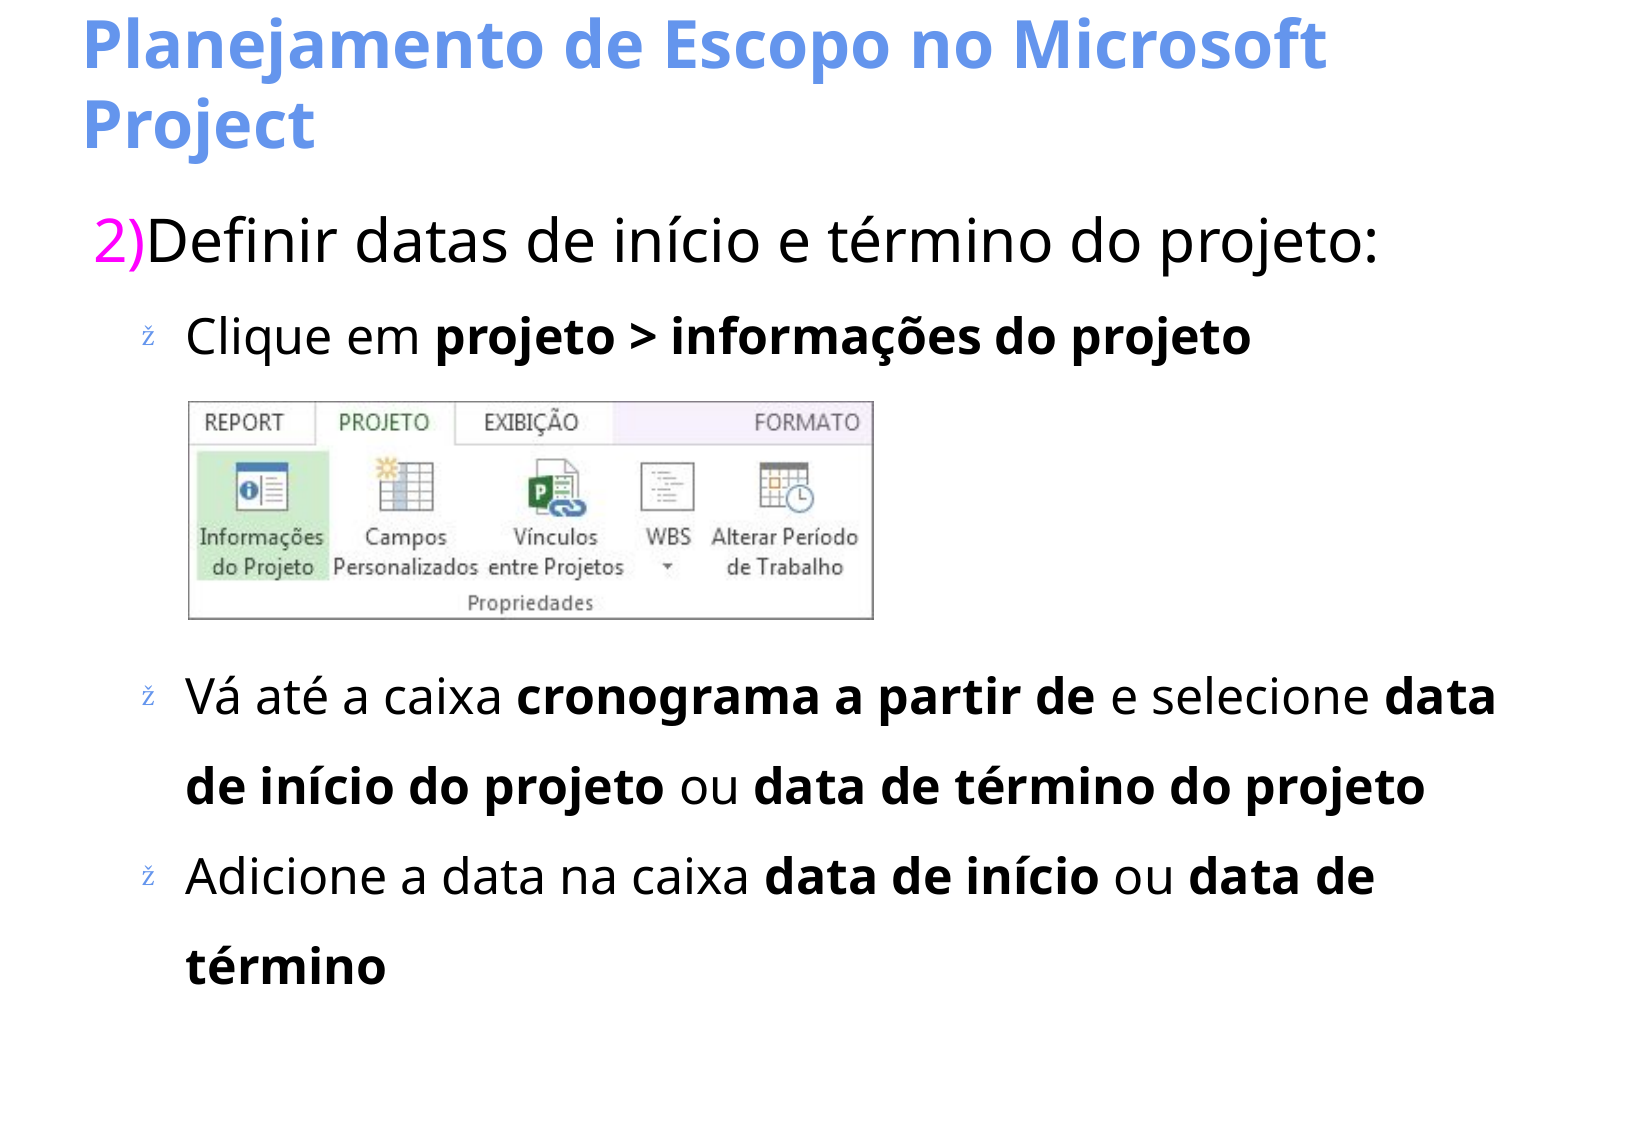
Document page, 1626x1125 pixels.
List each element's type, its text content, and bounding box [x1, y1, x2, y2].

list Definir datas de início e término do projeto: Clique em projeto > informações do projeto Vá até a caixa cronograma a partir de e selecione data de início do projeto ou data de término do projeto Adicione a data na caixa data de início ou data de término [81, 165, 1544, 1016]
picture [188, 401, 874, 620]
title Planejamento de Escopo no Microsoft Project [81, 41, 1544, 122]
